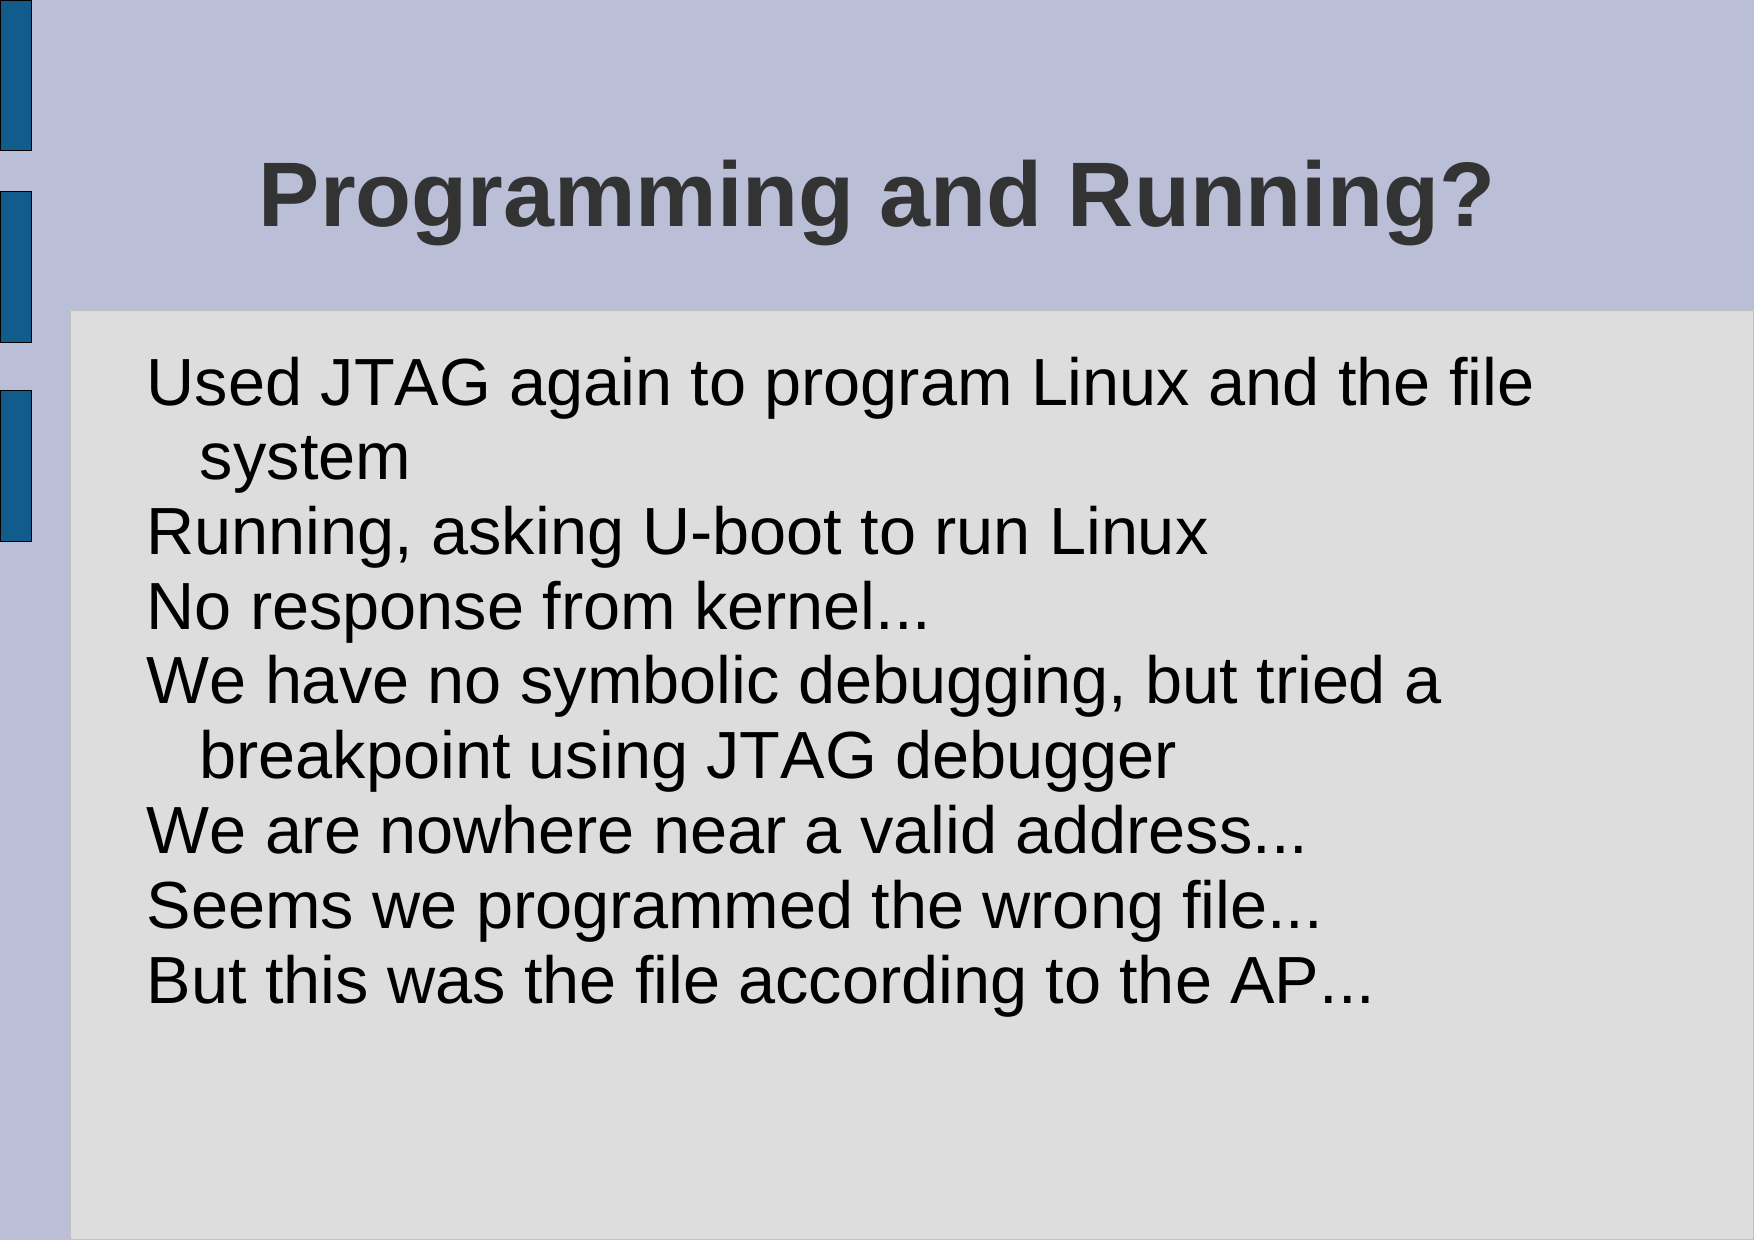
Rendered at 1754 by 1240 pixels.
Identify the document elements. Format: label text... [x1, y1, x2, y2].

list Used JTAG again to program Linux and the file system Running, asking U-boot to run Linux No response from kernel... We have no symbolic debugging, but tried a breakpoint using JTAG debugger We are nowhere near a valid address... Seems we programmed the wrong file... But this was the file according to the AP... [128, 344, 1627, 1126]
title Programming and Running? [128, 91, 1627, 299]
